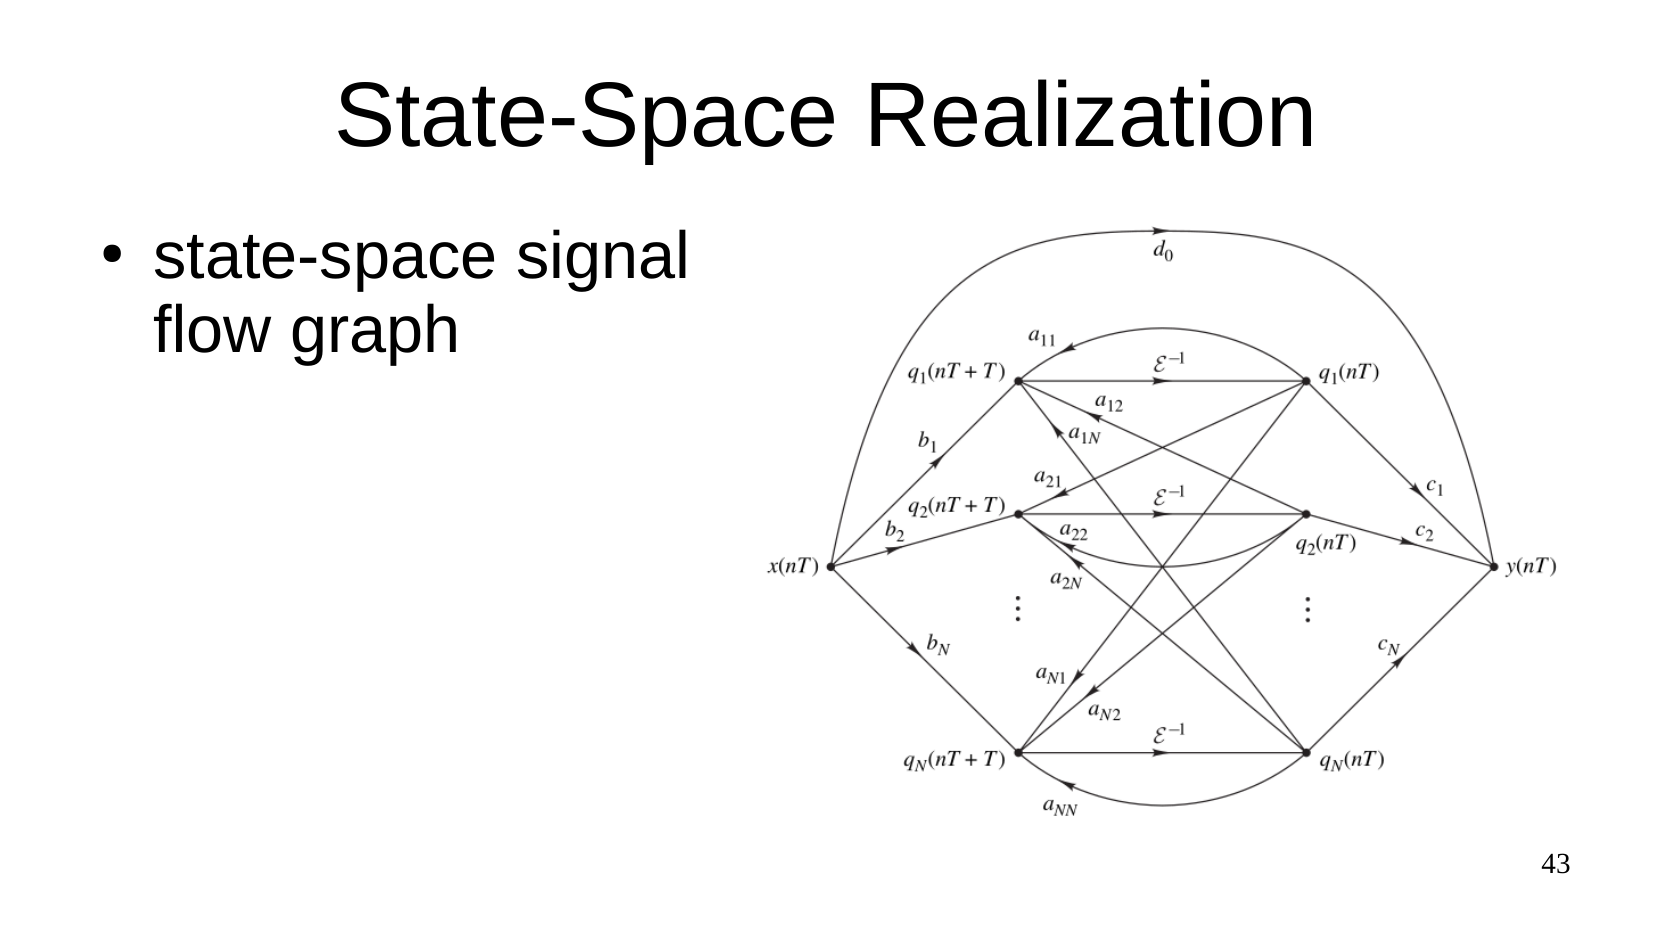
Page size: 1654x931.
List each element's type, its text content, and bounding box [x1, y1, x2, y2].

list state-space signal ﬂow graph [82, 217, 761, 758]
picture [761, 217, 1566, 826]
title State-Space Realization [82, 37, 1571, 193]
